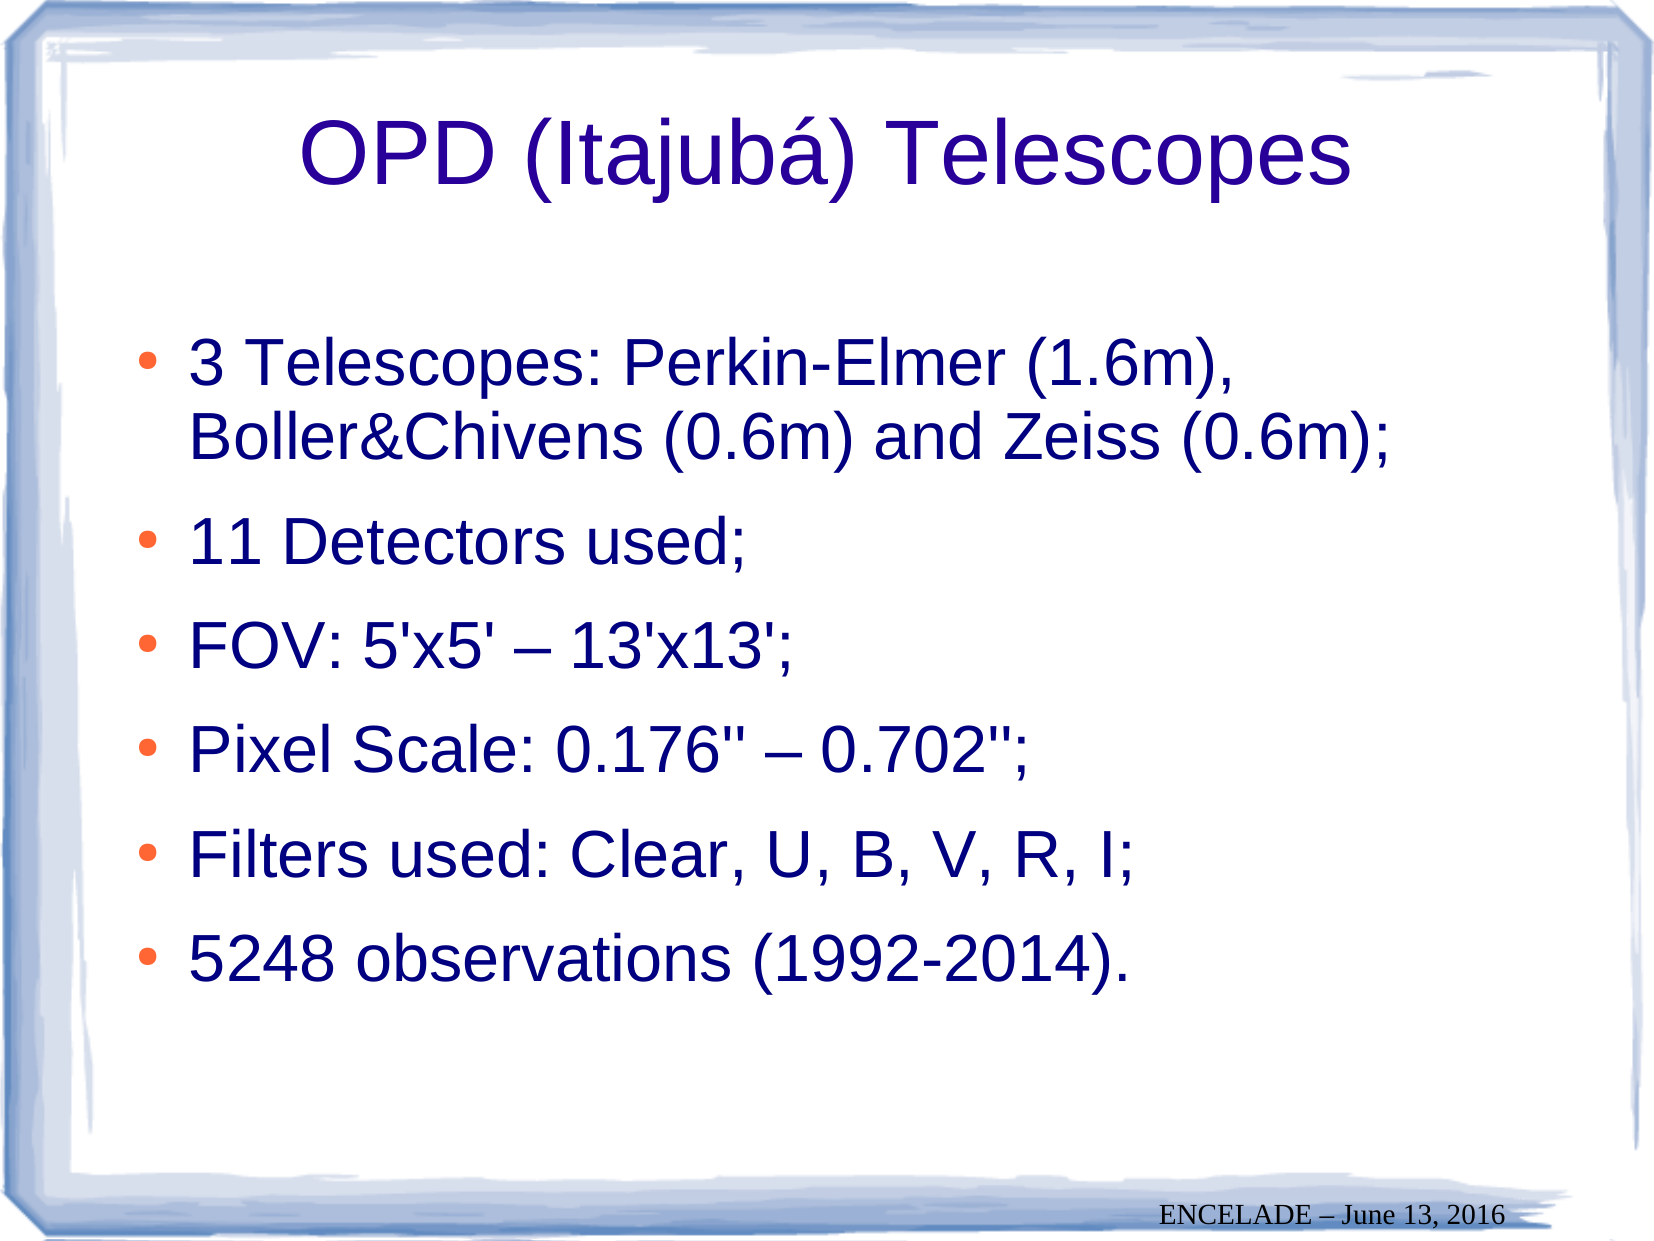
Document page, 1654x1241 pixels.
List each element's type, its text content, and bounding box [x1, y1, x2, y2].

list 3 Telescopes: Perkin-Elmer (1.6m), Boller&Chivens (0.6m) and Zeiss (0.6m); 11 Detectors used; FOV: 5'x5' – 13'x13'; Pixel Scale: 0.176'' – 0.702''; Filters used: Clear, U, B, V, R, I; 5248 observations (1992-2014). [118, 324, 1571, 1045]
title OPD (Itajubá) Telescopes [82, 49, 1571, 257]
picture [0, 0, 1654, 1241]
